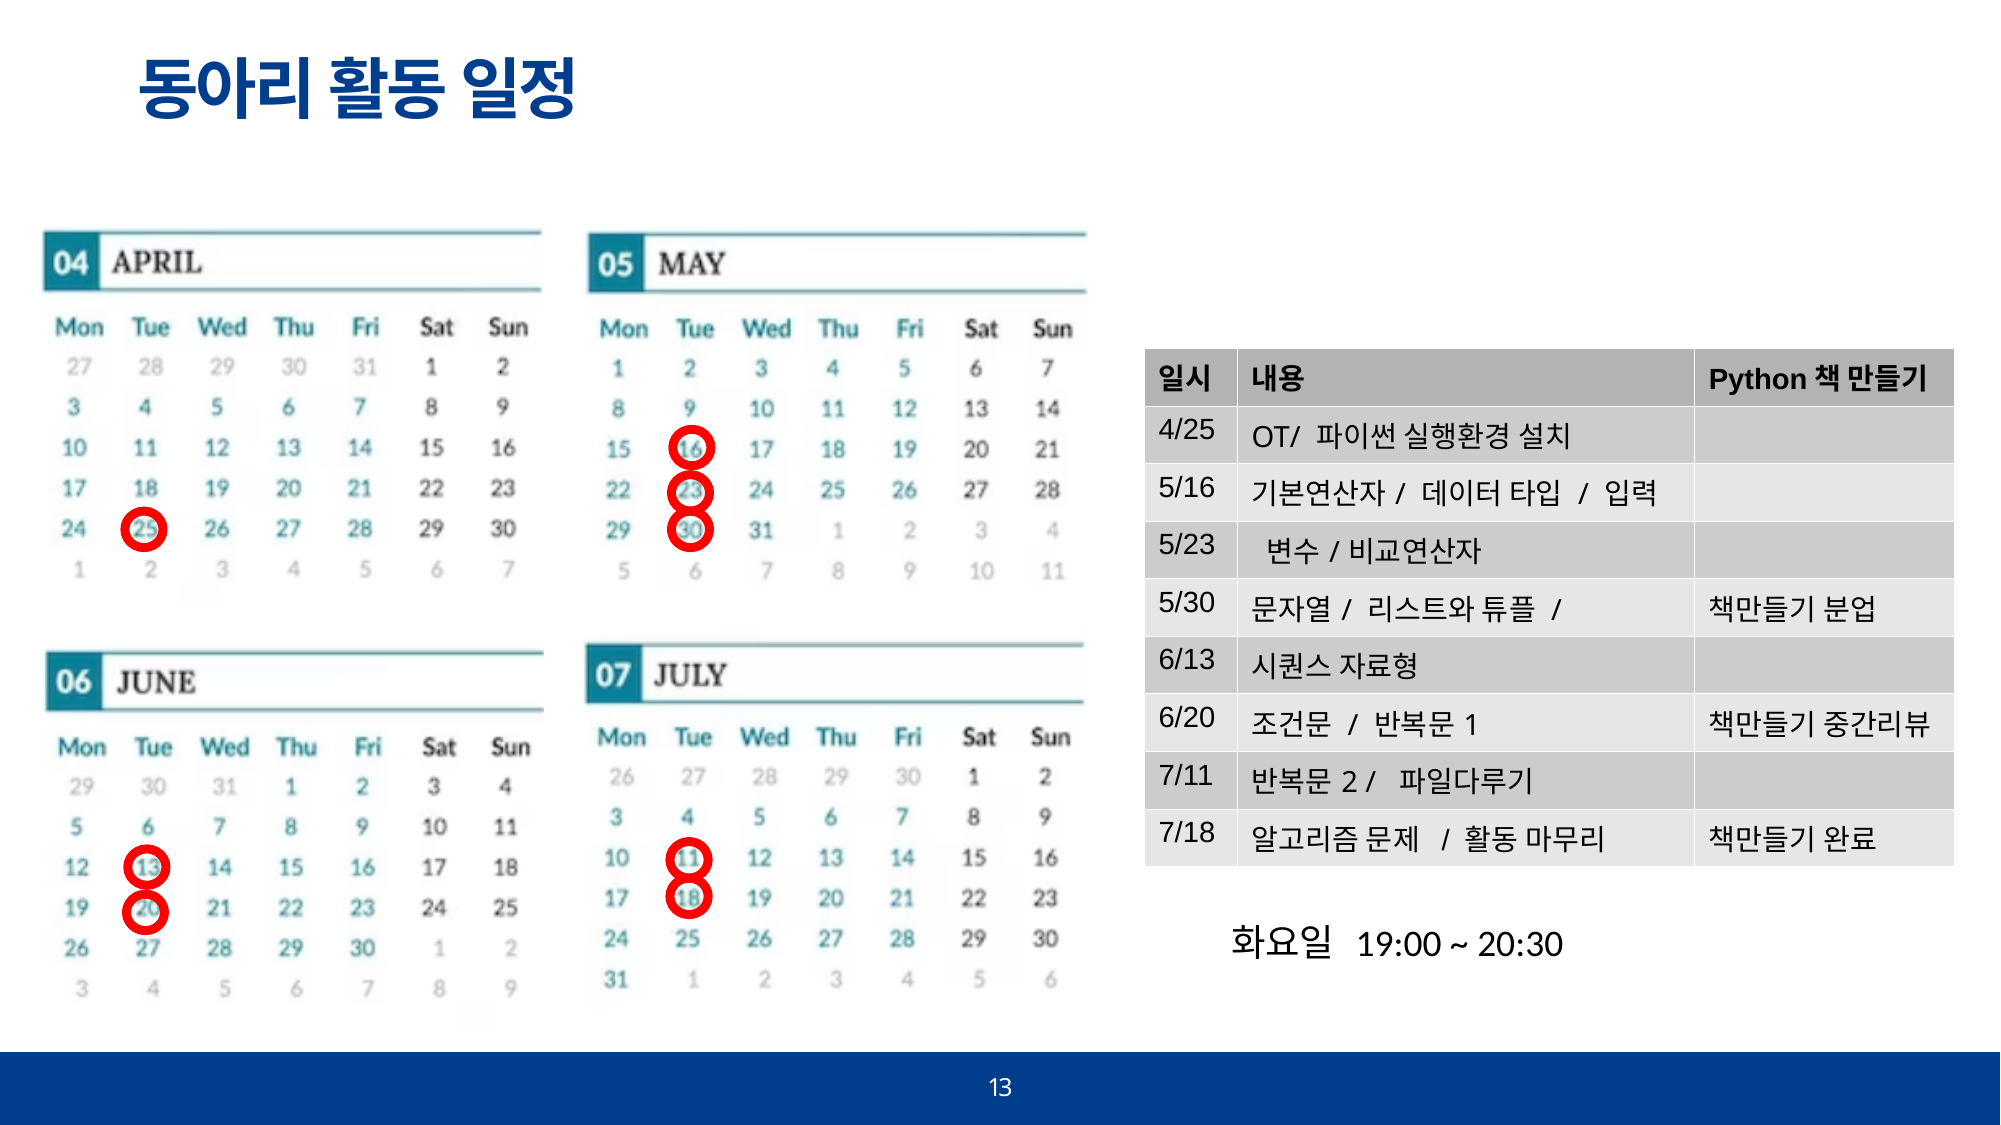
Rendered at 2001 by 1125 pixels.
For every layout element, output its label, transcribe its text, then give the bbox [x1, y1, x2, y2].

table_cell [1695, 522, 1954, 578]
table_cell 조건문 / 반복문1 [1238, 694, 1694, 751]
table_header 일시 [1145, 349, 1237, 406]
table_cell 7/11 [1145, 752, 1237, 809]
table_cell [1695, 407, 1954, 463]
table_cell 5/30 [1145, 579, 1237, 636]
table_cell 변수/비교연산자 [1238, 522, 1694, 578]
table_header 내용 [1238, 349, 1694, 406]
picture [39, 646, 544, 1029]
table_cell 알고리즘 문제 / 활동 마무리 [1238, 810, 1694, 866]
table_cell OT/ 파이썬 실행환경 설치 [1238, 407, 1694, 463]
table_cell 책만들기 분업 [1695, 579, 1954, 636]
picture [583, 224, 1088, 607]
table_cell 7/18 [1145, 810, 1237, 866]
table_cell [1695, 464, 1954, 521]
table_cell 기본연산자/ 데이터 타입 / 입력 [1238, 464, 1694, 521]
table_cell 시퀀스 자료형 [1238, 637, 1694, 693]
table_cell 5/23 [1145, 522, 1237, 578]
table_cell 6/13 [1145, 637, 1237, 693]
table_cell 문자열/ 리스트와 튜플 / [1238, 579, 1694, 636]
text_box 동아리 활동 일정 [137, 55, 1863, 129]
table_cell 책만들기 중간리뷰 [1695, 694, 1954, 751]
table_cell 책만들기 완료 [1695, 810, 1954, 866]
picture [39, 224, 544, 607]
table_cell [1695, 637, 1954, 693]
table_cell 4/25 [1145, 407, 1237, 463]
picture [583, 629, 1088, 1012]
table_header Python책 만들기 [1695, 349, 1954, 406]
table_cell 5/16 [1145, 464, 1237, 521]
table_cell [1695, 752, 1954, 809]
table_cell 6/20 [1145, 694, 1237, 751]
text_box 화요일 19:00 ~ 20:30 [1195, 911, 1579, 972]
table_cell 반복문2 / 파일다루기 [1238, 752, 1694, 809]
